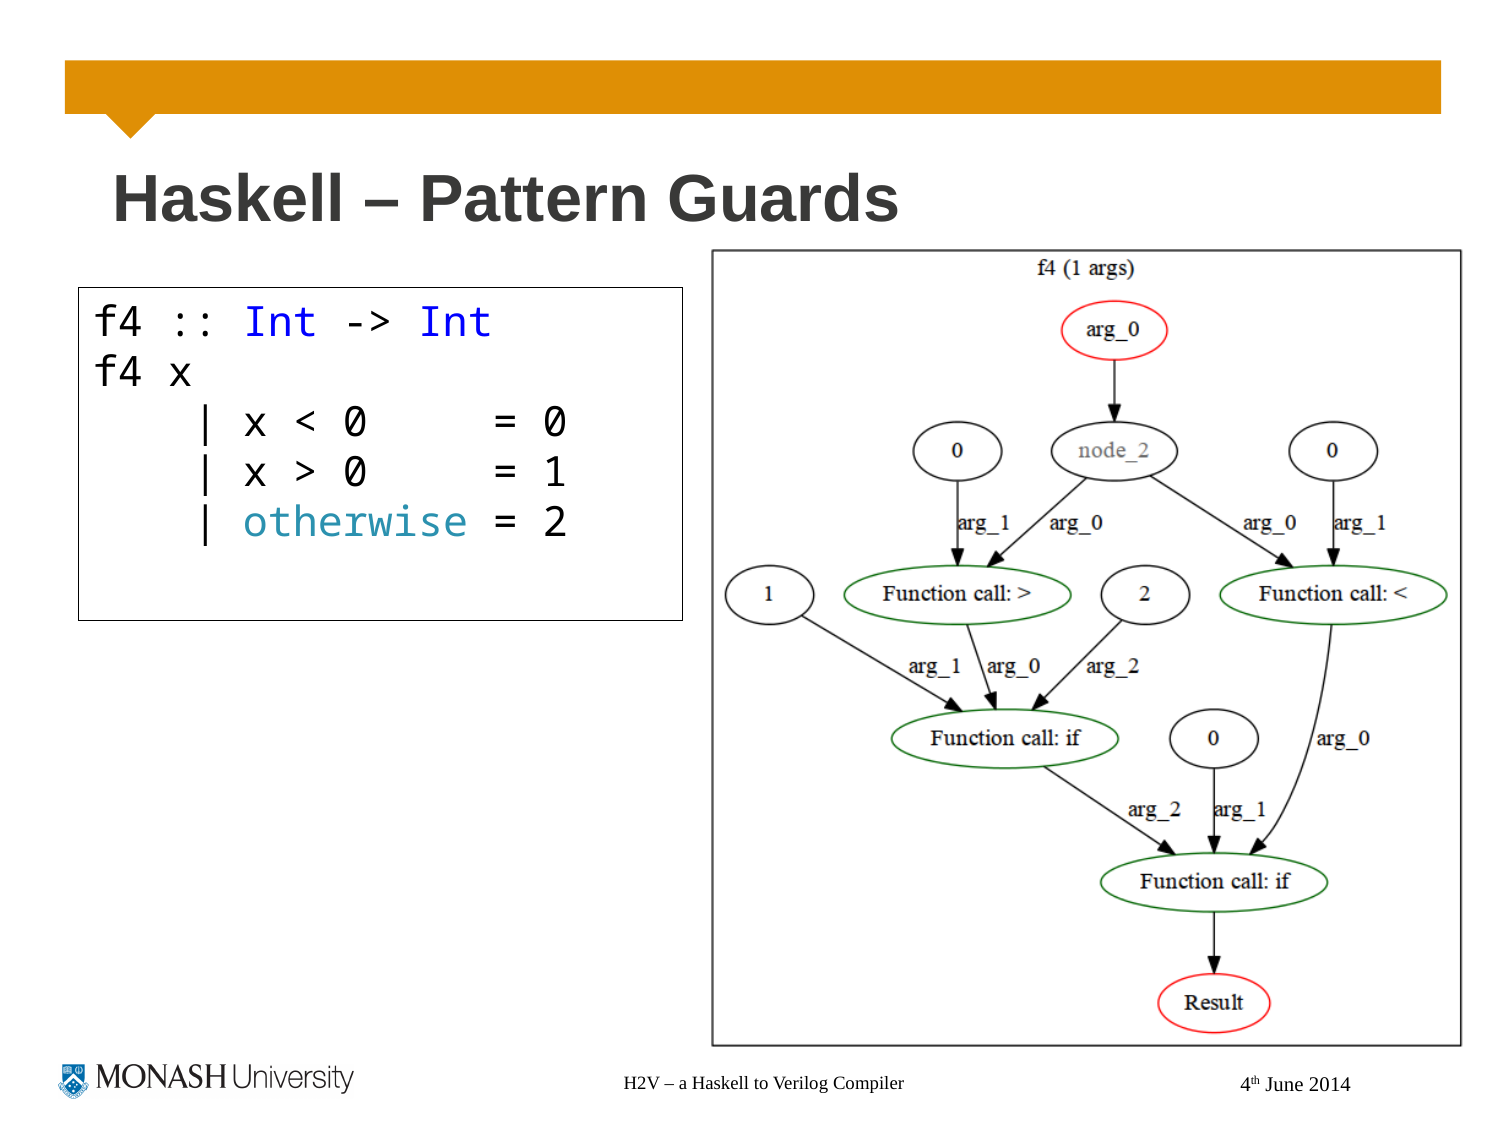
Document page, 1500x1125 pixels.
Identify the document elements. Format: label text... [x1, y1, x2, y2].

title Haskell – Pattern Guards [112, 154, 1459, 256]
picture [58, 1064, 354, 1099]
picture [693, 231, 1481, 1065]
text_box f4 :: Int -> Int f4 x | x < 0 = 0 | x > 0 = 1 | otherwise = 2 [78, 287, 683, 621]
